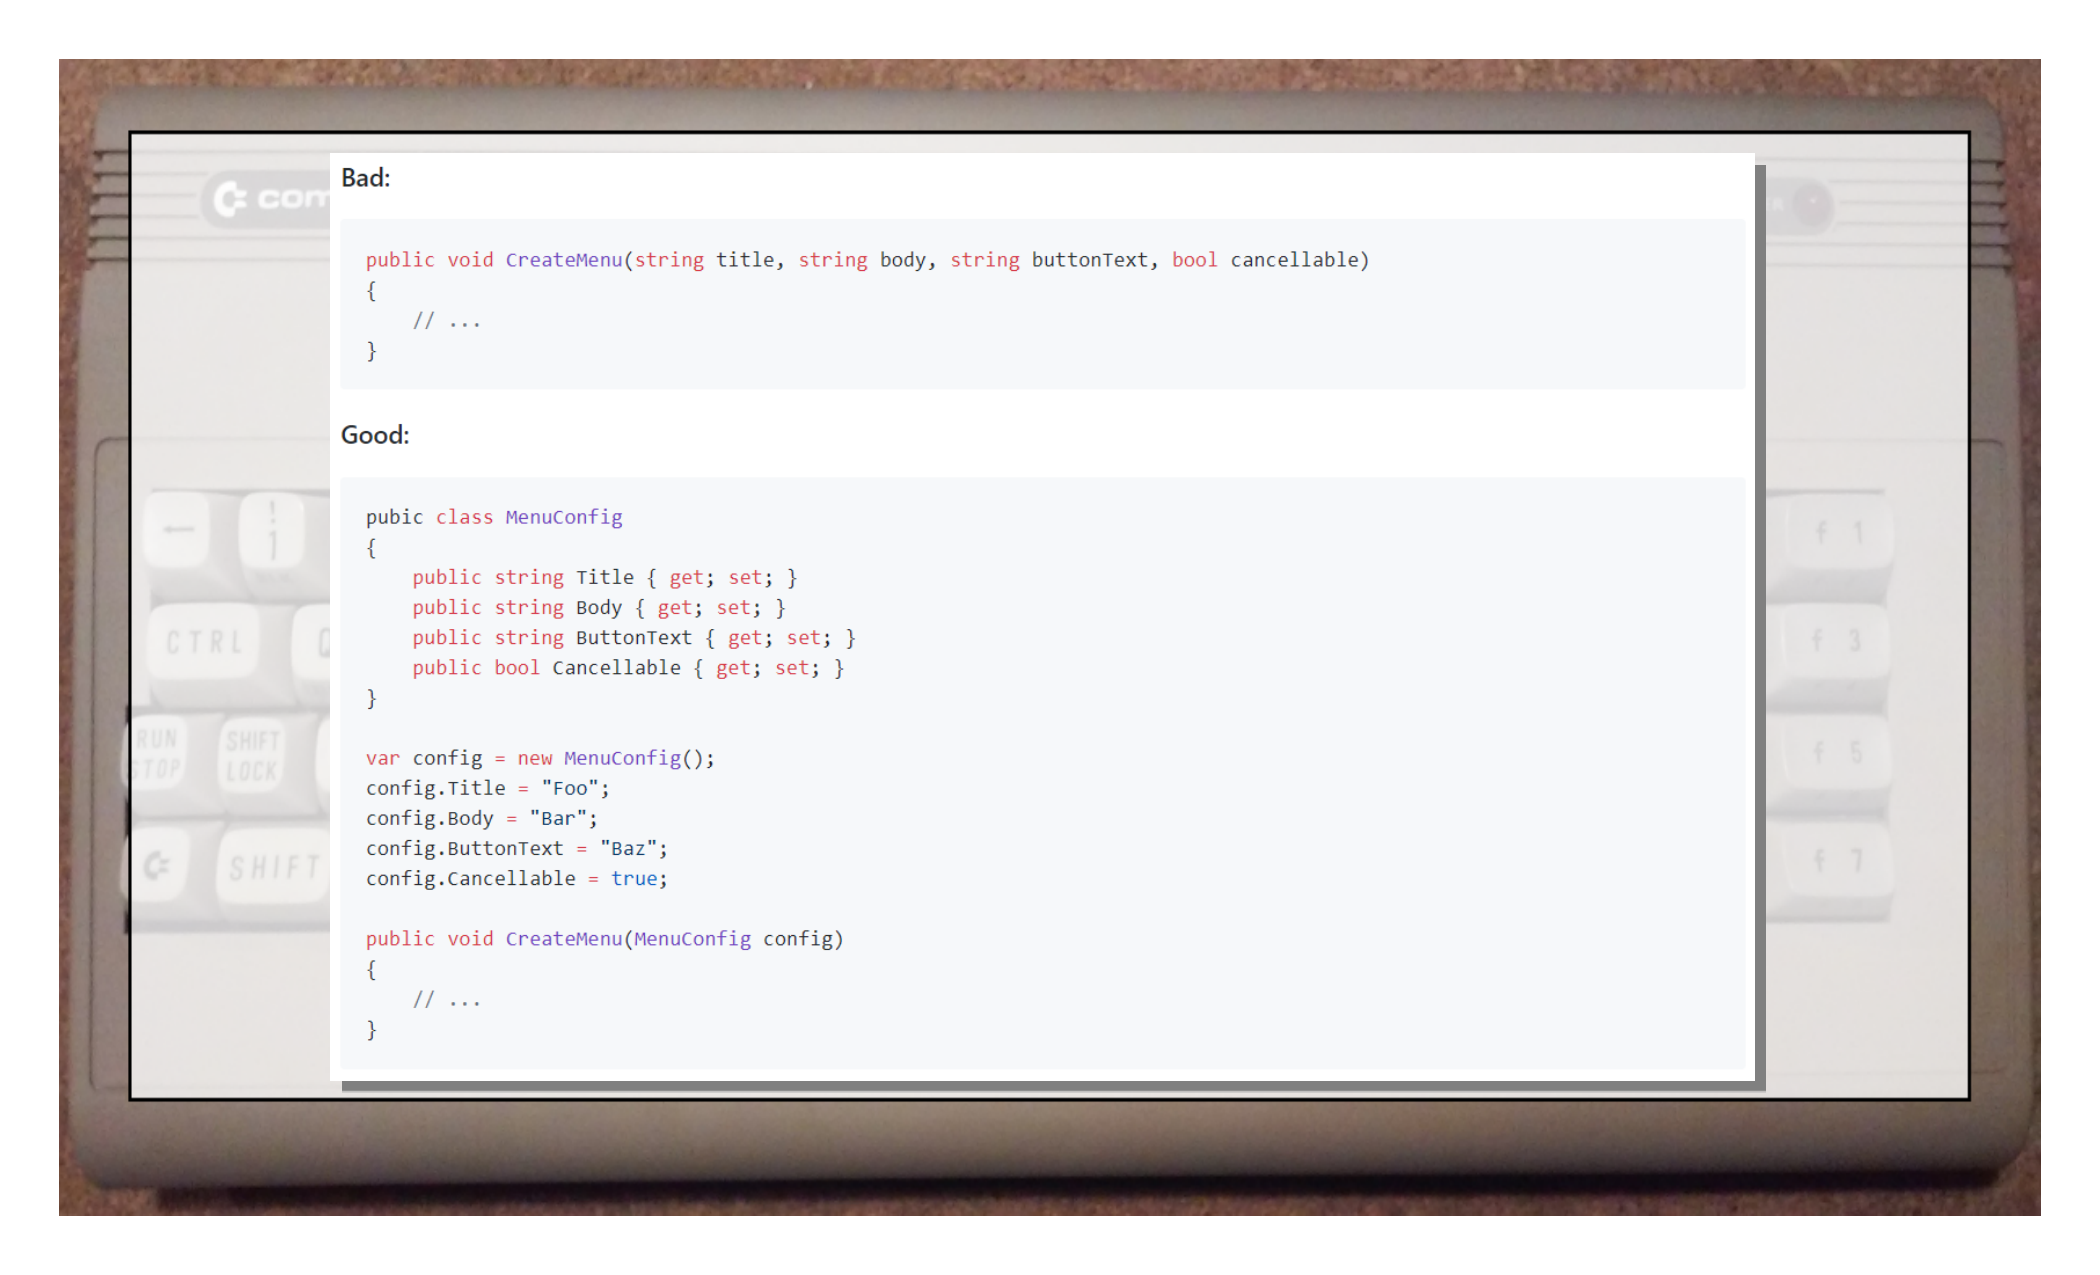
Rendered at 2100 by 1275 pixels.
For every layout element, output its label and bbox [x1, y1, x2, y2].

picture [59, 59, 2041, 1216]
